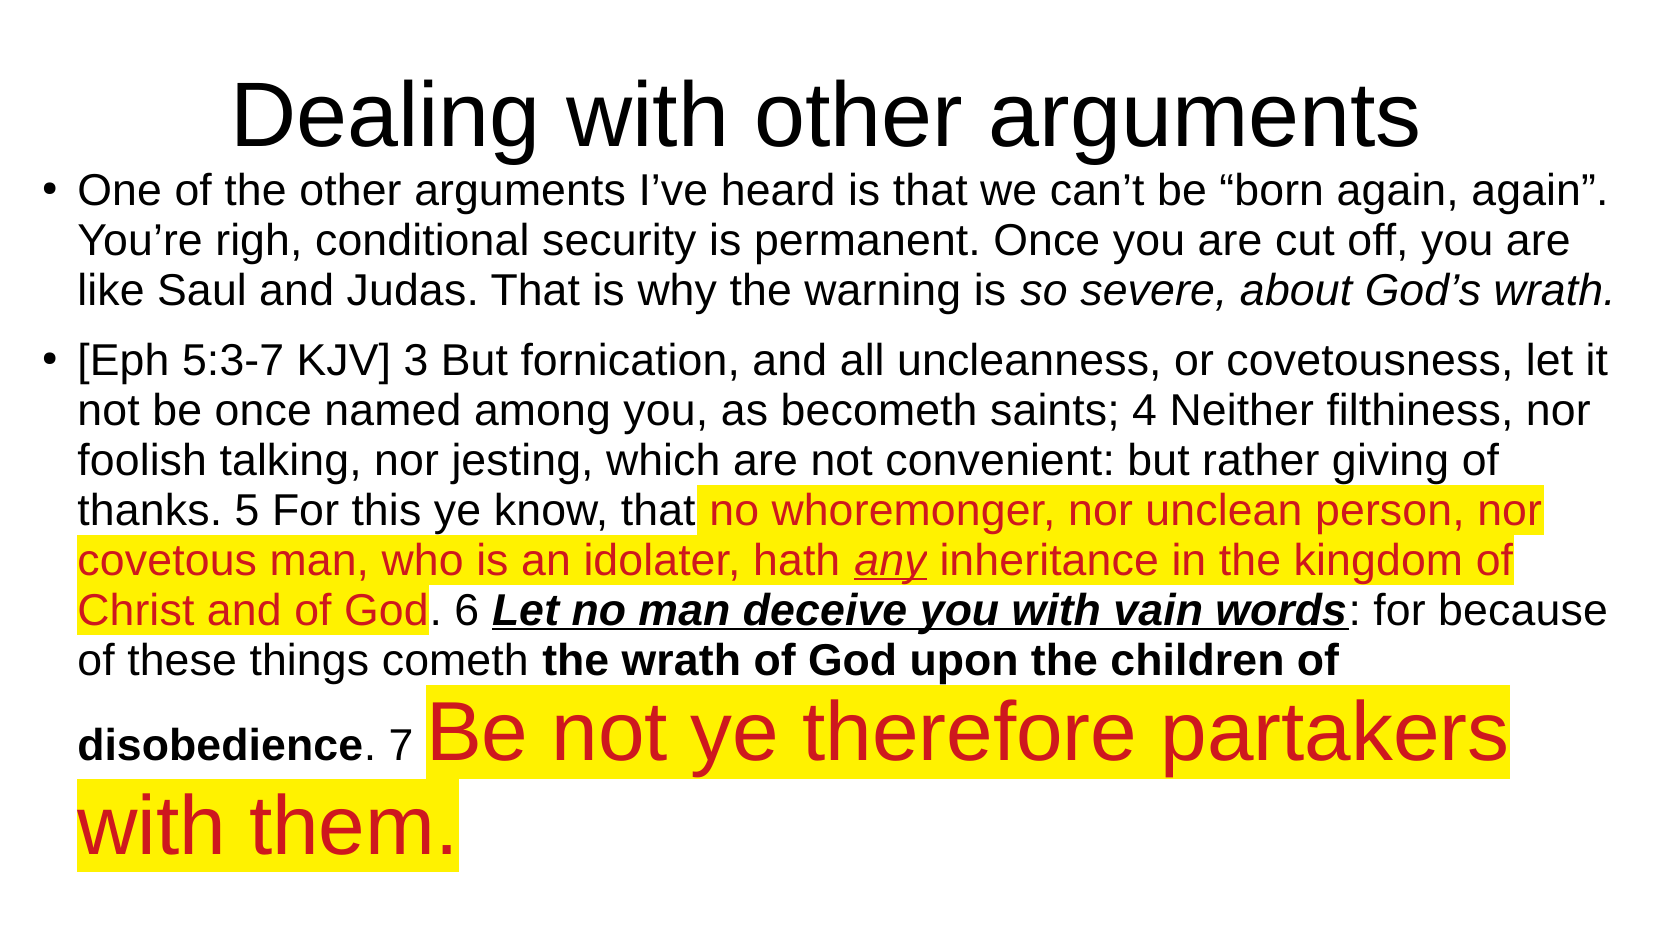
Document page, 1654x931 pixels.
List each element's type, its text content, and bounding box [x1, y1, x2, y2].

title Dealing with other arguments [82, 37, 1571, 165]
list One of the other arguments I’ve heard is that we can’t be “born again, again”. You’re righ, conditional security is permanent. Once you are cut off, you are like Saul and Judas. That is why the warning is so severe, about God’s wrath. [Eph 5:3-7 KJV] 3 But fornication, and all uncleanness, or covetousness, let it not be once named among you, as becometh saints; 4 Neither filthiness, nor foolish talking, nor jesting, which are not convenient: but rather giving of thanks. 5 For this ye know, that no whoremonger, nor unclean person, nor covetous man, who is an idolater, hath any inheritance in the kingdom of Christ and of God. 6 Let no man deceive you with vain words: for because of these things cometh the wrath of God upon the children of disobedience. 7 Be not ye therefore partakers with them. [30, 165, 1621, 916]
